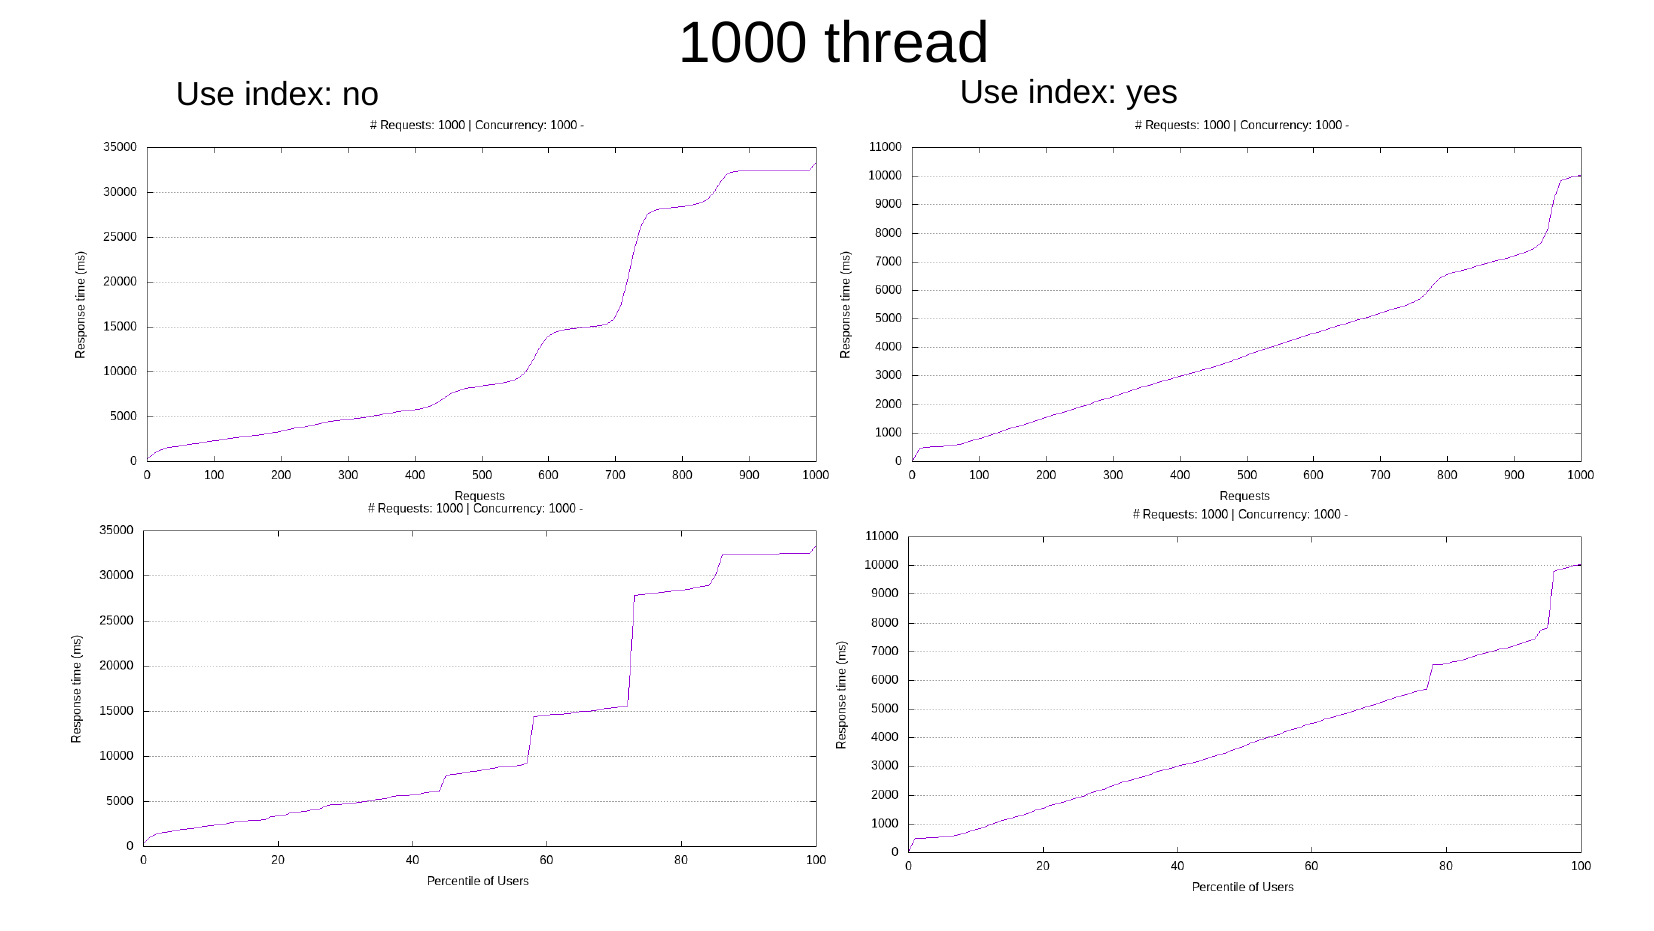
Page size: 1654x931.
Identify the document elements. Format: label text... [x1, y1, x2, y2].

text_box Use index: yes [945, 66, 1264, 120]
picture [840, 120, 1594, 502]
title 1000 thread [90, 0, 1579, 121]
picture [71, 503, 826, 886]
picture [75, 120, 829, 502]
picture [836, 509, 1591, 892]
list Use index: no [105, 75, 503, 120]
